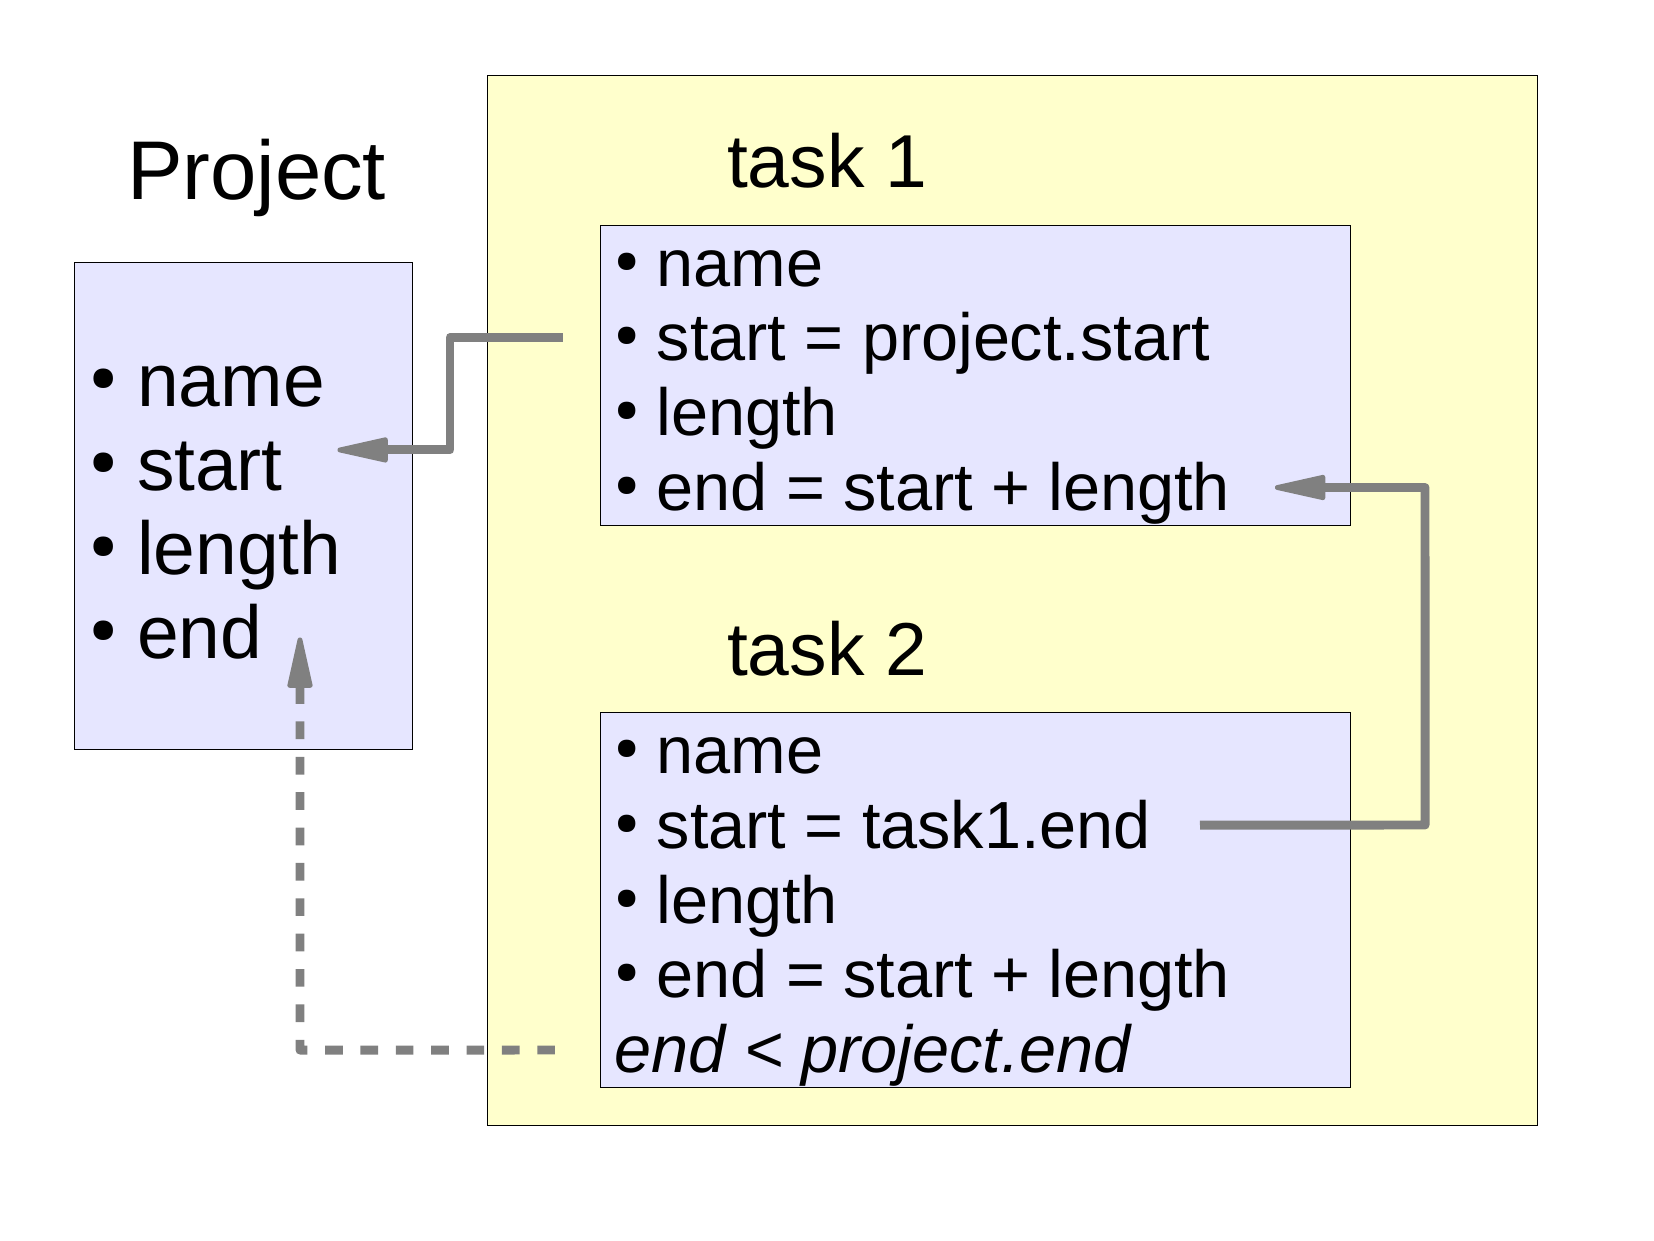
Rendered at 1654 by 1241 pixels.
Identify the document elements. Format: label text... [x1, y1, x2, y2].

text_box name start length end [74, 262, 413, 750]
text_box name start = project.start length end = start + length [600, 225, 1351, 526]
text_box name start = task1.end length end = start + length end < project.end [600, 712, 1351, 1088]
text_box [487, 75, 1538, 1126]
text_box Project [112, 117, 402, 226]
text_box task 2 [712, 600, 943, 699]
text_box task 1 [712, 112, 943, 212]
